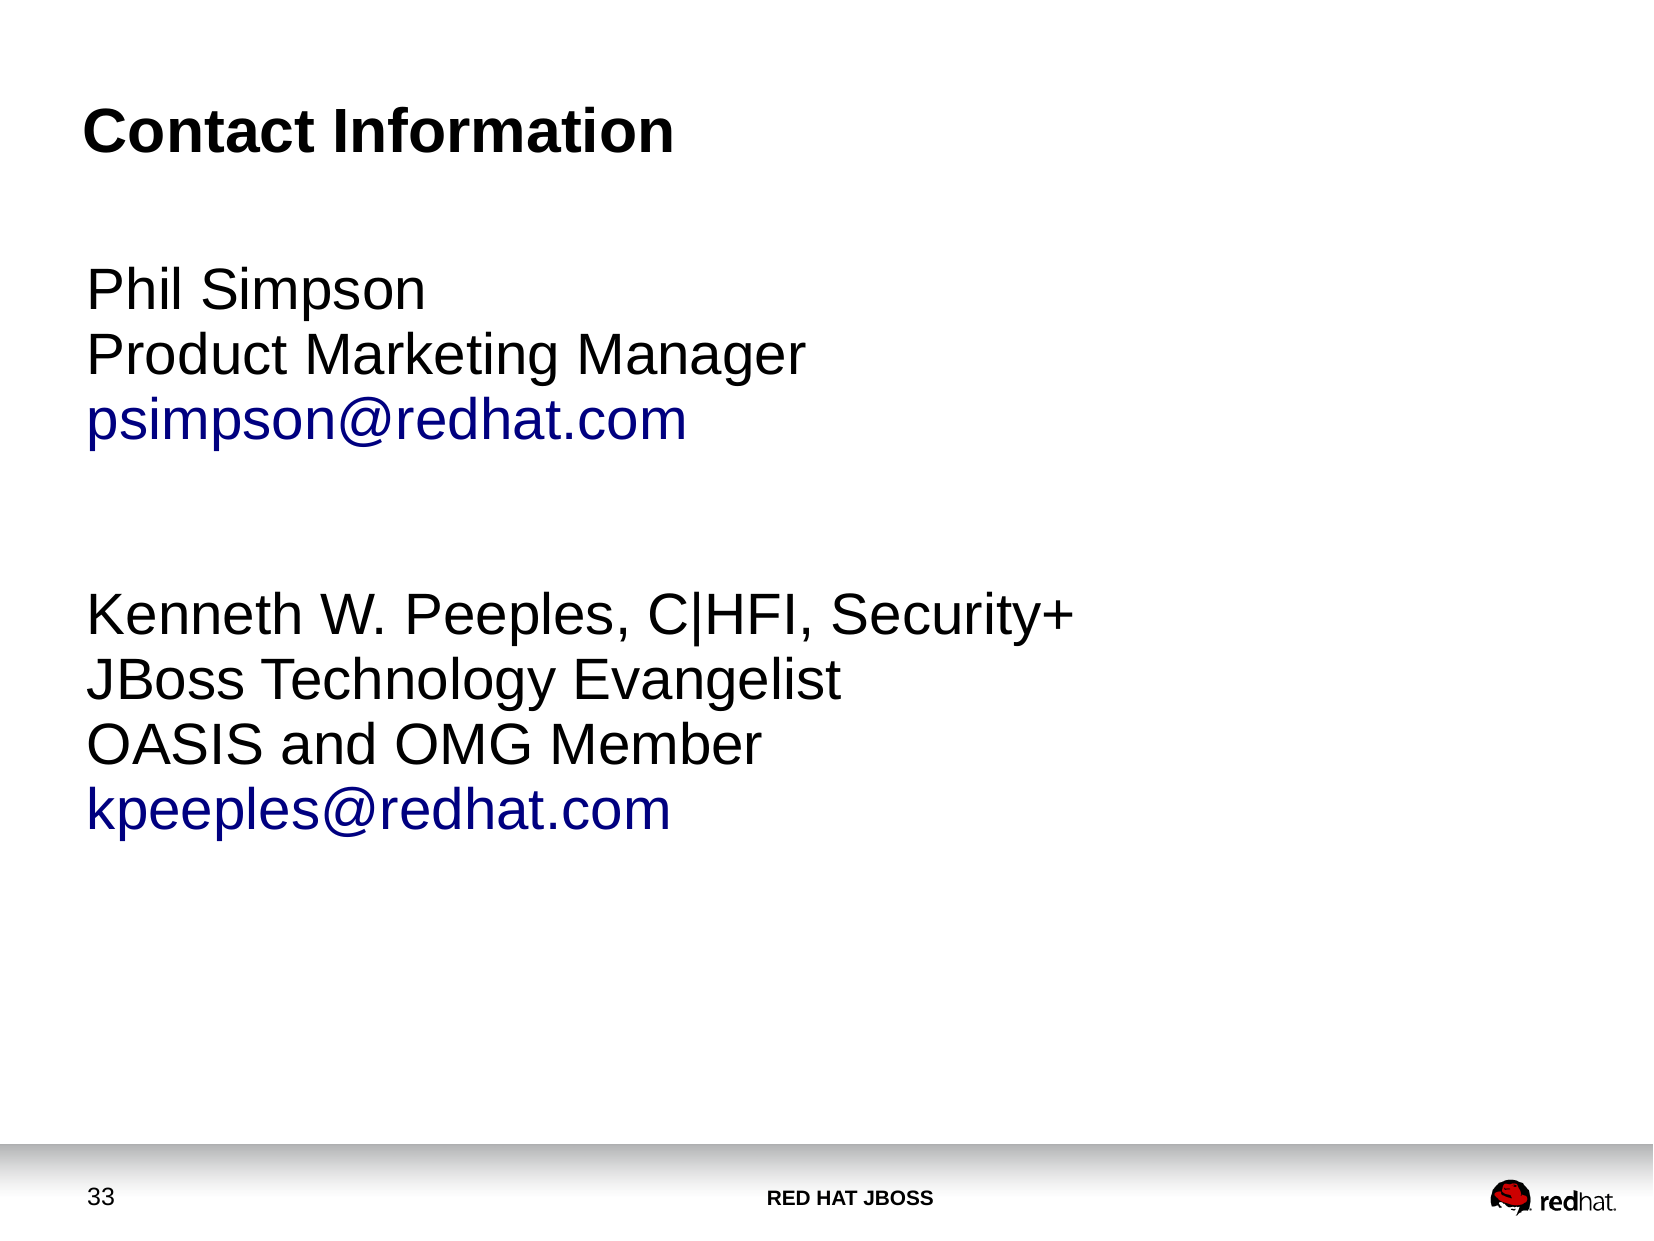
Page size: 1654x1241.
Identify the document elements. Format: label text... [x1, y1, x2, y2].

title Contact Information [82, 37, 1571, 226]
list Phil Simpson Product Marketing Manager psimpson@redhat.com Kenneth W. Peeples, C|HFI, Security+ JBoss Technology Evangelist OASIS and OMG Member kpeeples@redhat.com [86, 256, 1575, 1051]
picture [0, 1144, 1653, 1241]
